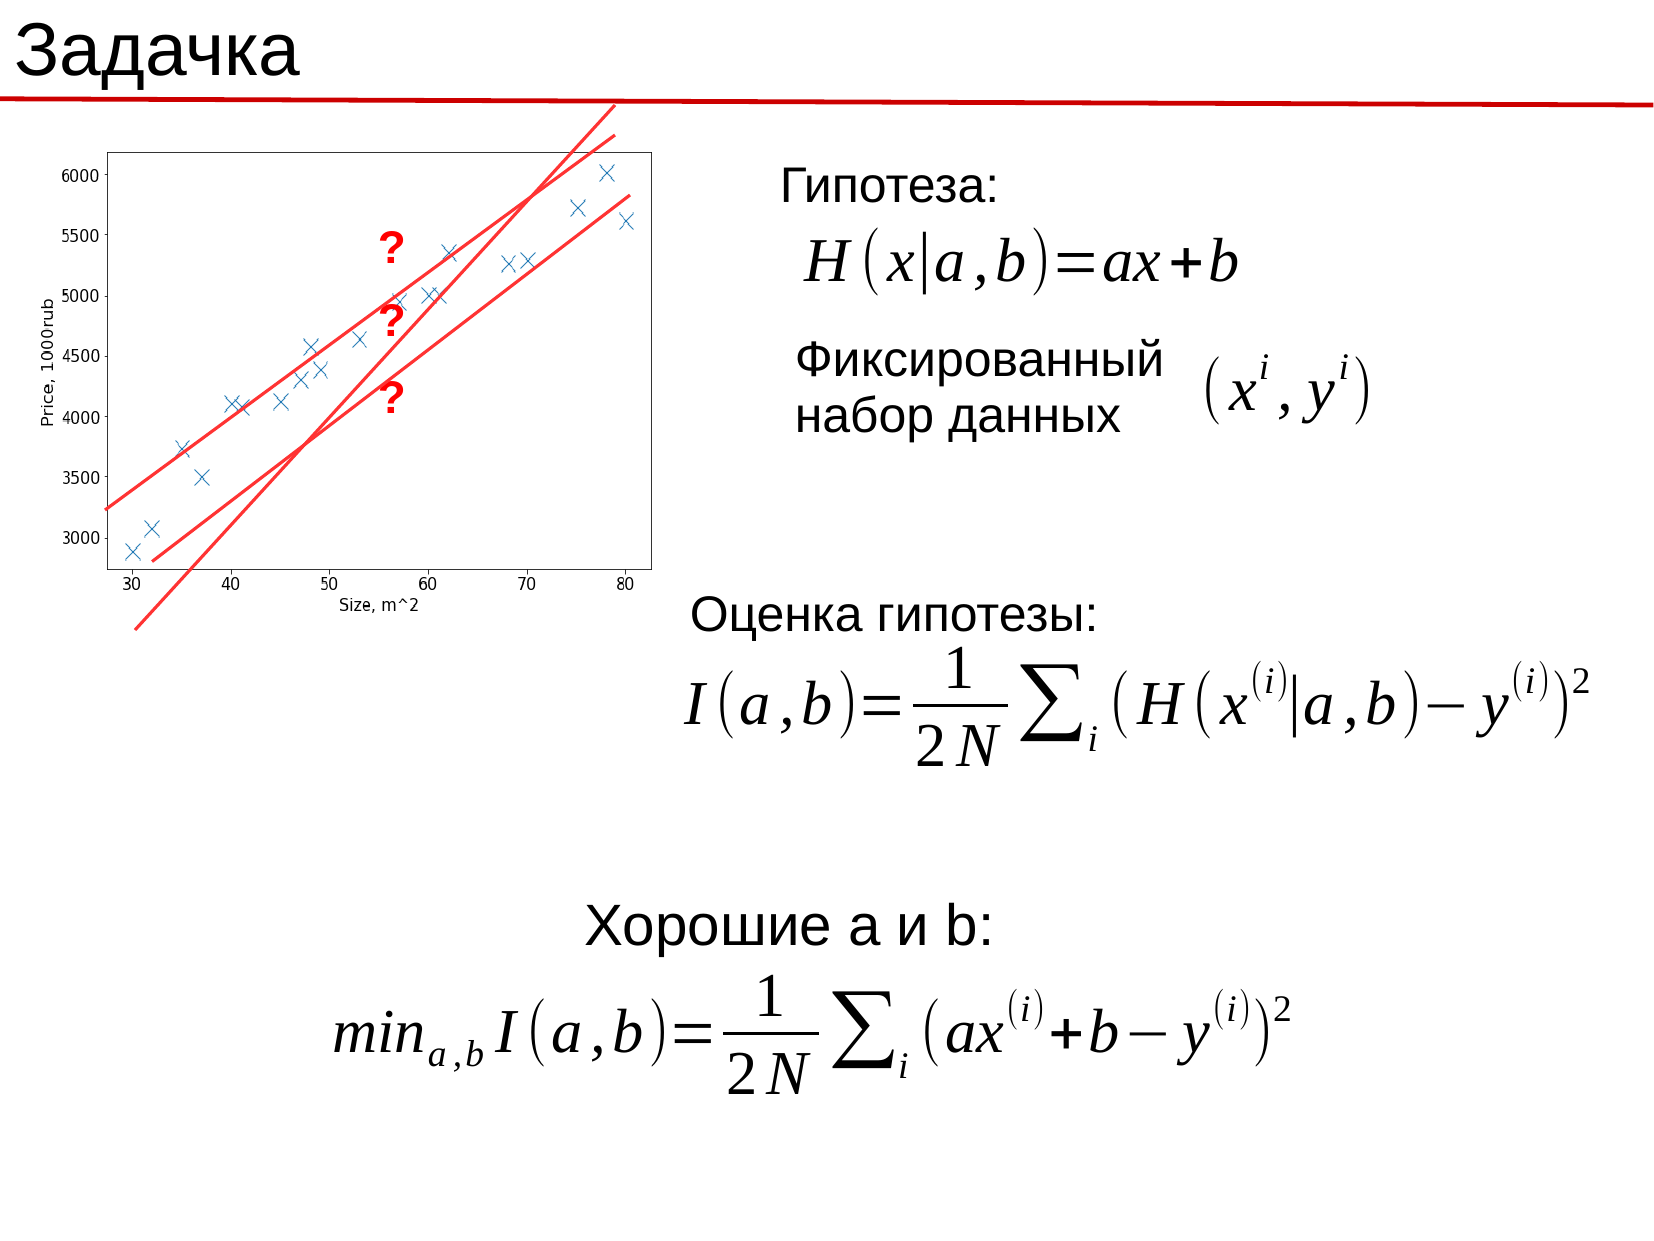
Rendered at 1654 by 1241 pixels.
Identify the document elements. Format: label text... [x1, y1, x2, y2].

picture [382, 354, 418, 364]
picture [30, 144, 576, 631]
chart [675, 632, 1597, 781]
picture [325, 385, 363, 426]
text_box ? [363, 214, 429, 281]
text_box ? [363, 364, 405, 397]
text_box Задачка [0, 0, 1306, 99]
chart [795, 225, 1248, 301]
text_box Фиксированный набор данных [780, 323, 1261, 451]
text_box Оценка гипотезы: [675, 578, 1186, 706]
text_box ? [391, 312, 429, 354]
picture [138, 144, 661, 631]
chart [326, 960, 1298, 1108]
text_box ? [363, 287, 429, 354]
text_box ? [421, 275, 429, 281]
text_box ? [363, 364, 429, 431]
text_box Хорошие a и b: [570, 885, 1246, 960]
chart [1261, 346, 1381, 429]
text_box Гипотеза: [765, 150, 1276, 221]
picture [413, 212, 514, 305]
picture [550, 144, 598, 180]
text_box ? [363, 287, 404, 317]
text_box ? [363, 364, 375, 377]
